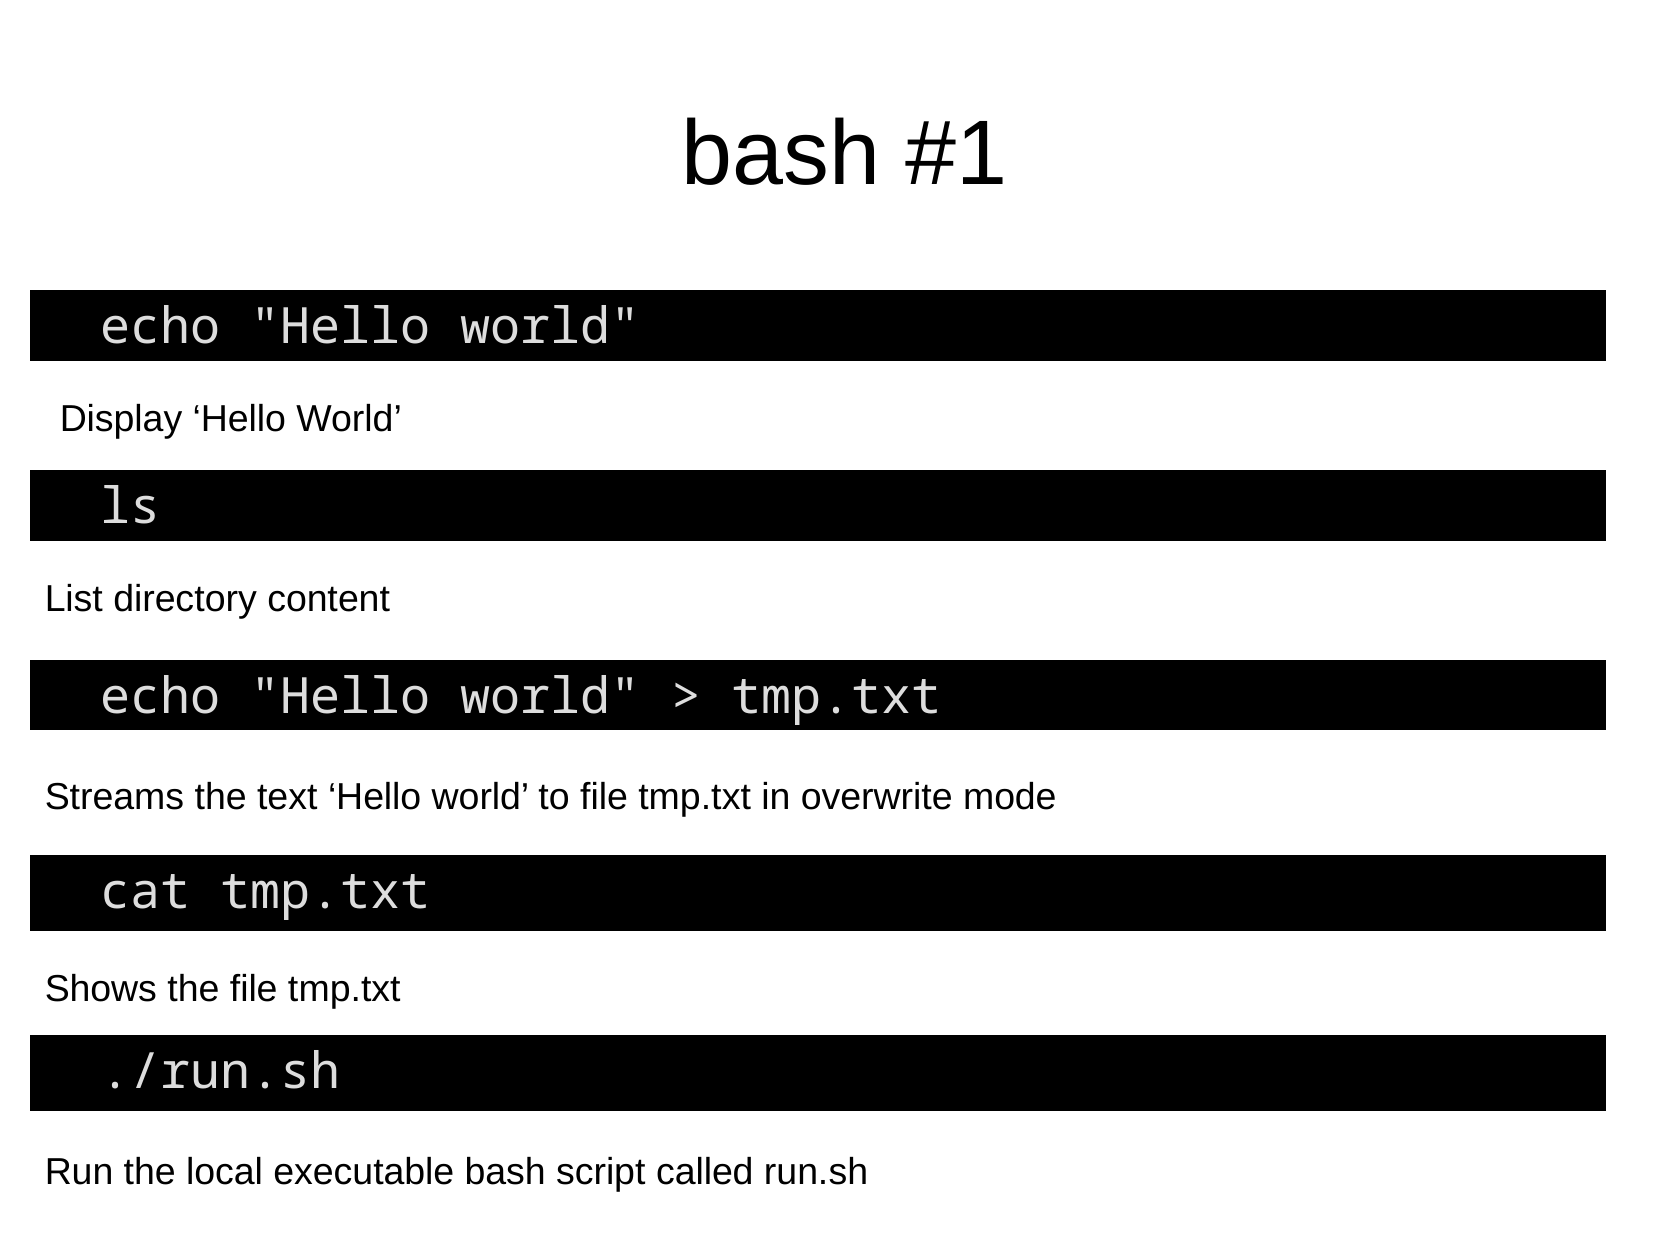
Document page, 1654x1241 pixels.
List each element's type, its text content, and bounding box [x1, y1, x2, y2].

list ./run.sh [30, 1035, 1606, 1111]
text_box List directory content [30, 570, 406, 627]
text_box Run the local executable bash script called run.sh [30, 1143, 1396, 1201]
list ls [30, 470, 1606, 541]
text_box Streams the text ‘Hello world’ to file tmp.txt in overwrite mode [30, 768, 1396, 826]
text_box Display ‘Hello World’ [45, 390, 417, 447]
list echo "Hello world" > tmp.txt [30, 660, 1606, 730]
text_box Shows the file tmp.txt [30, 960, 1396, 1017]
title bash #1 [82, 49, 1571, 257]
list cat tmp.txt [30, 855, 1606, 931]
list echo "Hello world" [30, 290, 1606, 361]
